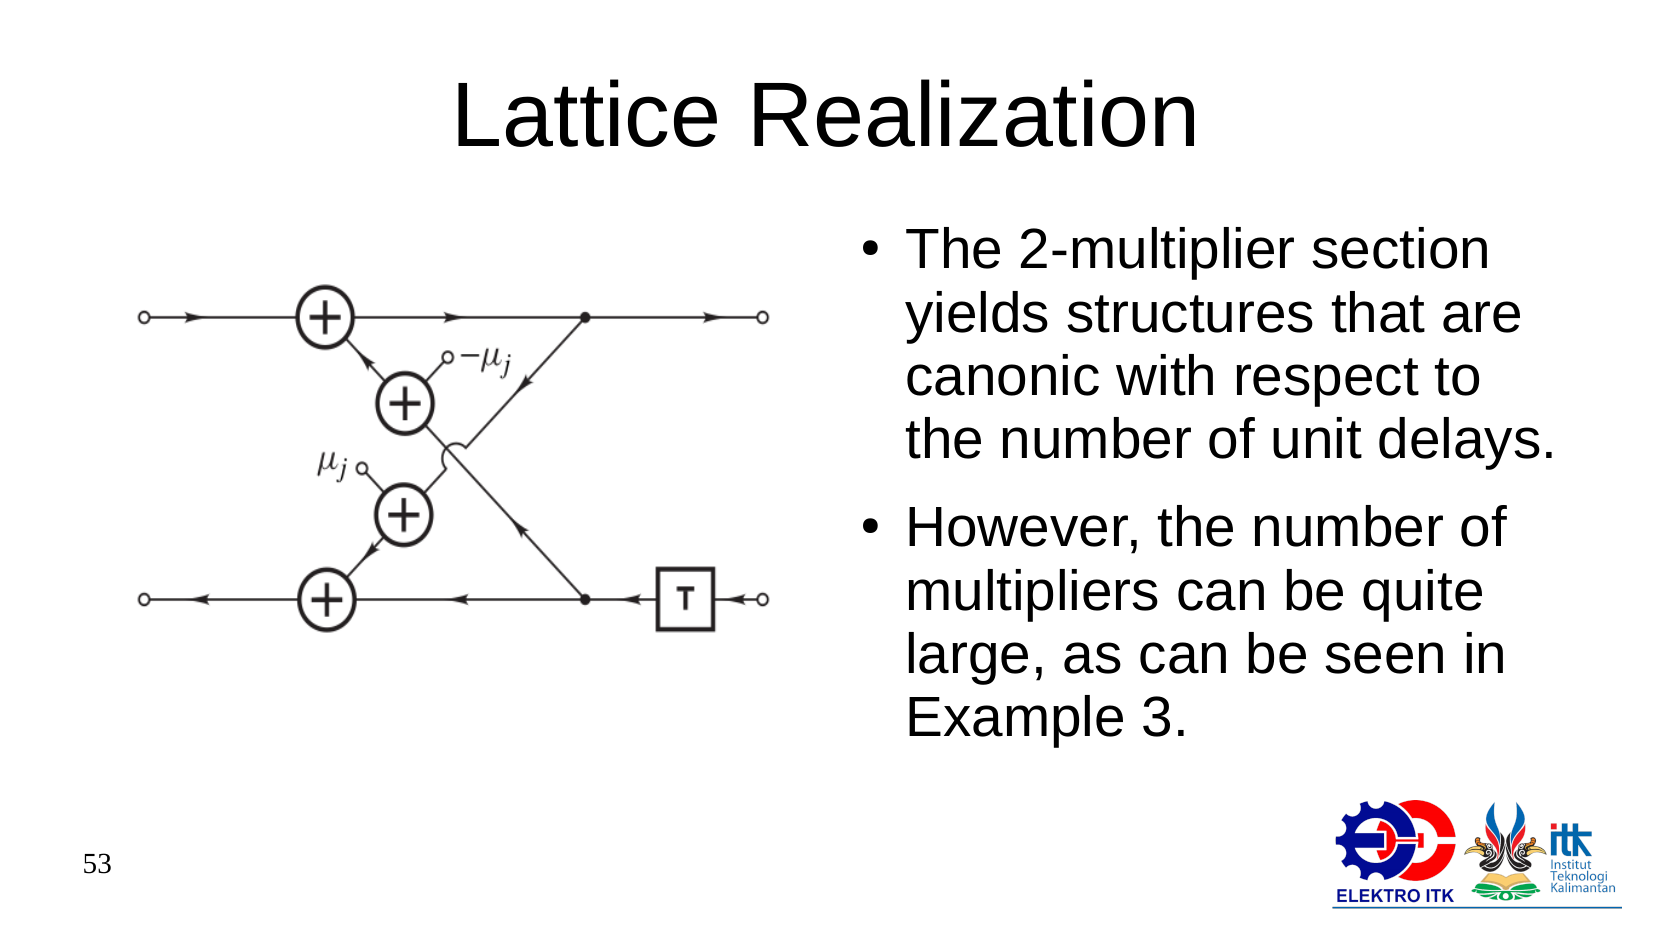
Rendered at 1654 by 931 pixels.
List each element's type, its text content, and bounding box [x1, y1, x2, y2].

title Lattice Realization [82, 37, 1571, 193]
list The 2-multiplier section yields structures that are canonic with respect to the number of unit delays. However, the number of multipliers can be quite large, as can be seen in Example 3. [845, 217, 1572, 758]
picture [82, 267, 809, 638]
picture [1332, 800, 1622, 918]
